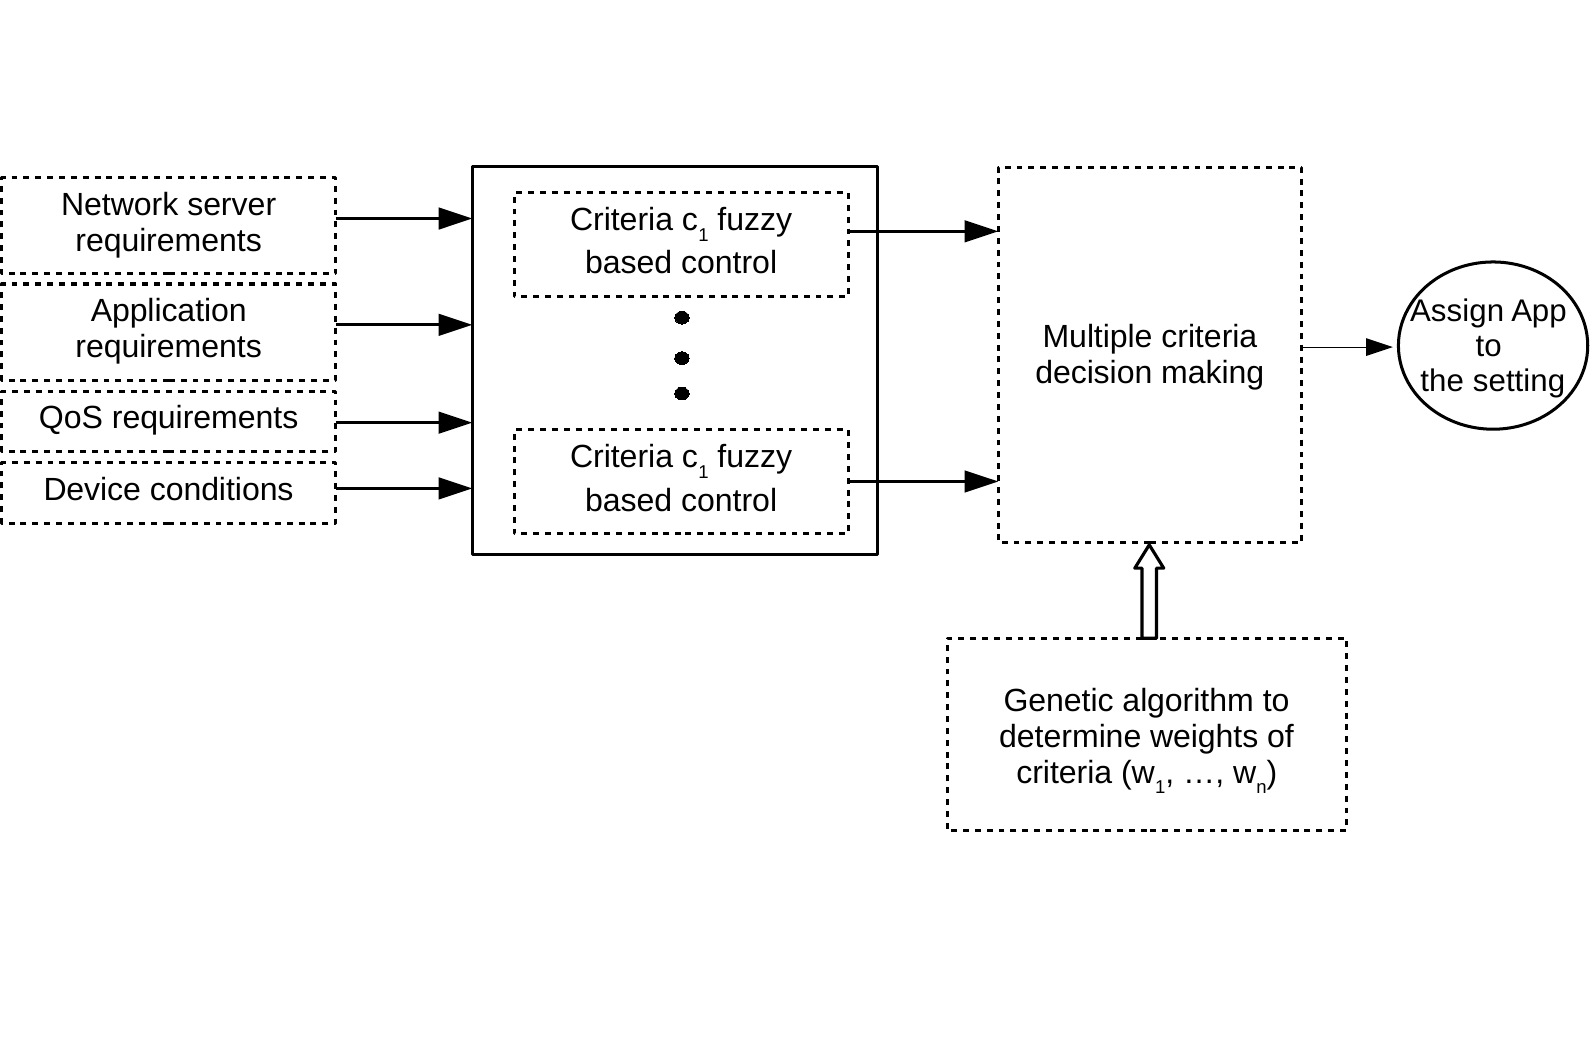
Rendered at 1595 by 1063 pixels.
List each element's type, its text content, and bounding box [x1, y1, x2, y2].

text_box Multiple criteria decision making [998, 167, 1302, 543]
text_box Device conditions [1, 462, 336, 524]
text_box Criteria c1 fuzzy based control [514, 429, 849, 534]
text_box Criteria c1 fuzzy based control [514, 192, 849, 297]
text_box QoS requirements [1, 391, 336, 452]
text_box Application requirements [1, 283, 336, 381]
text_box Genetic algorithm to determine weights of criteria (w1, …, wn) [947, 638, 1347, 831]
text_box Network server requirements [1, 177, 336, 274]
text_box [472, 166, 878, 555]
text_box Assign App to the setting [1398, 261, 1588, 430]
